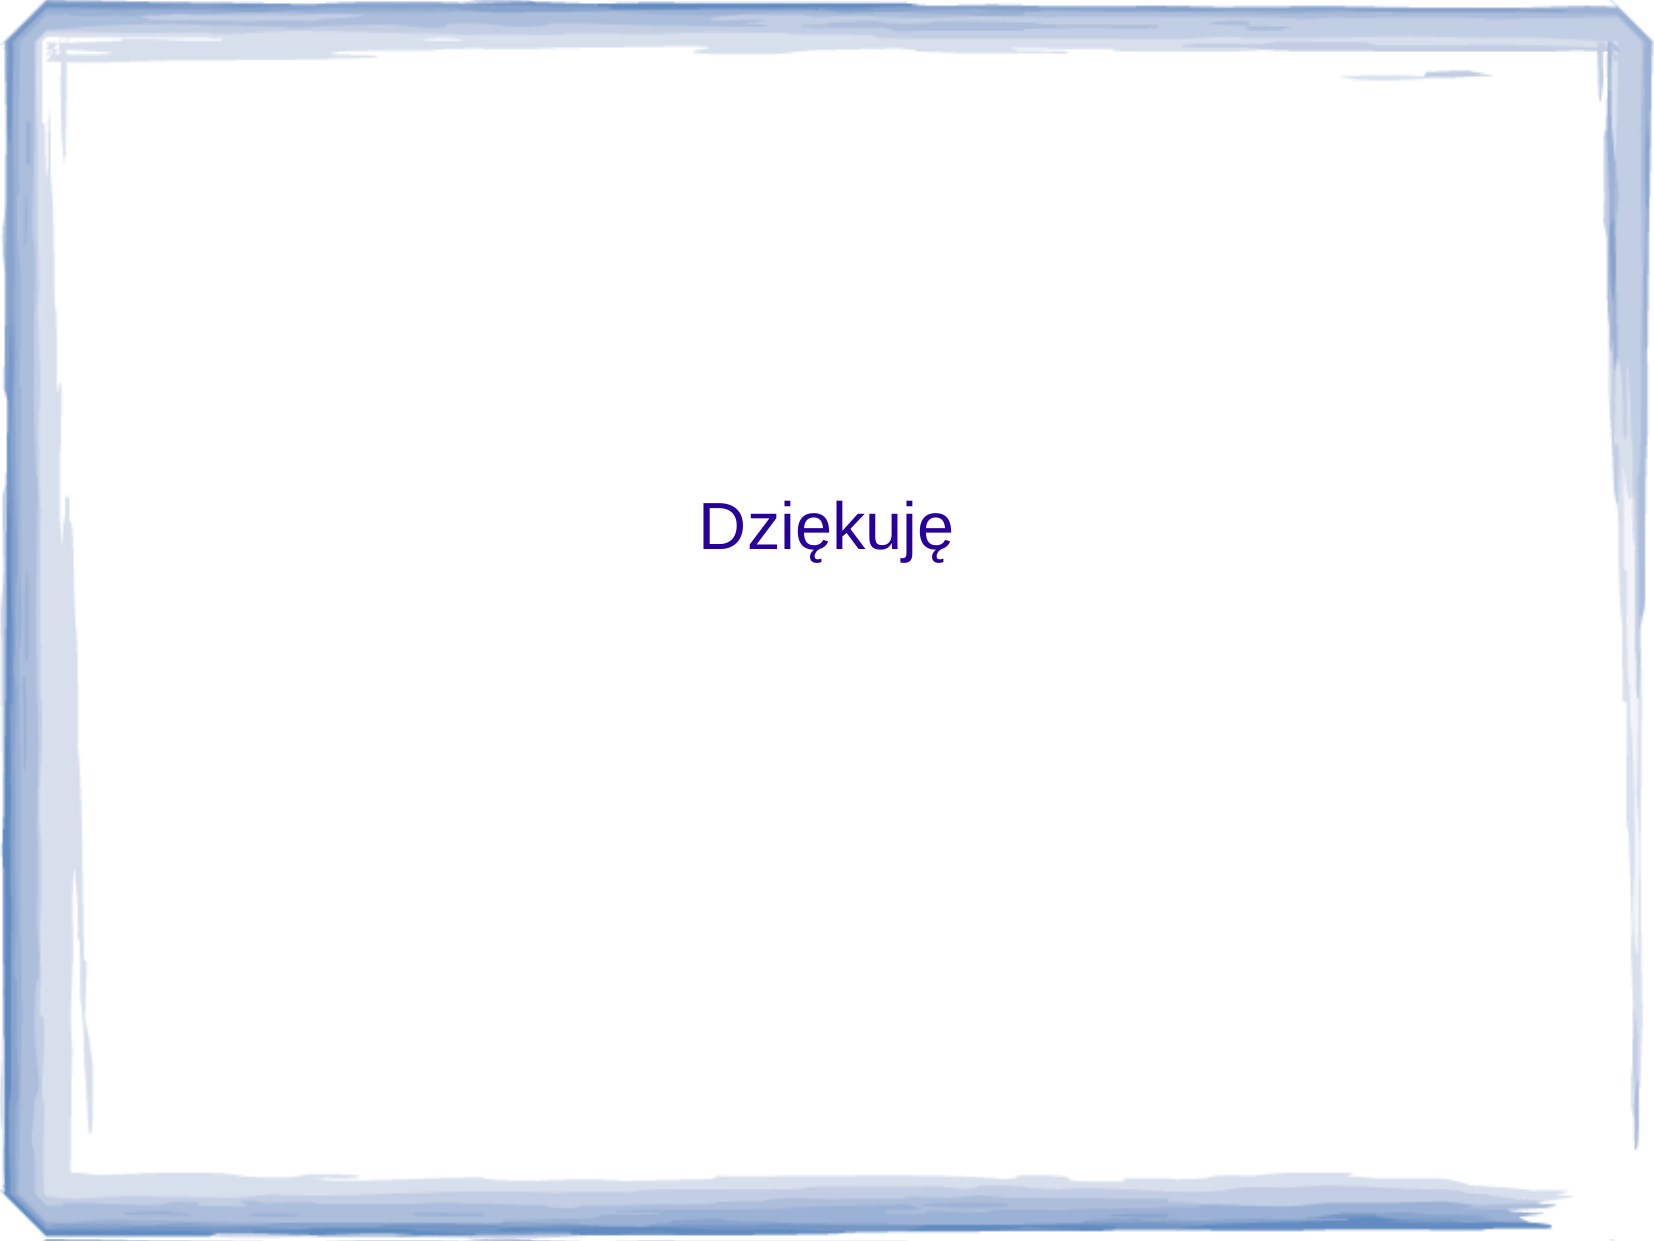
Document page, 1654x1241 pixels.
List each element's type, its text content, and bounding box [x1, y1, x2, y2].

subtitle Dziękuję [82, 49, 1571, 1004]
picture [0, 0, 1654, 1241]
